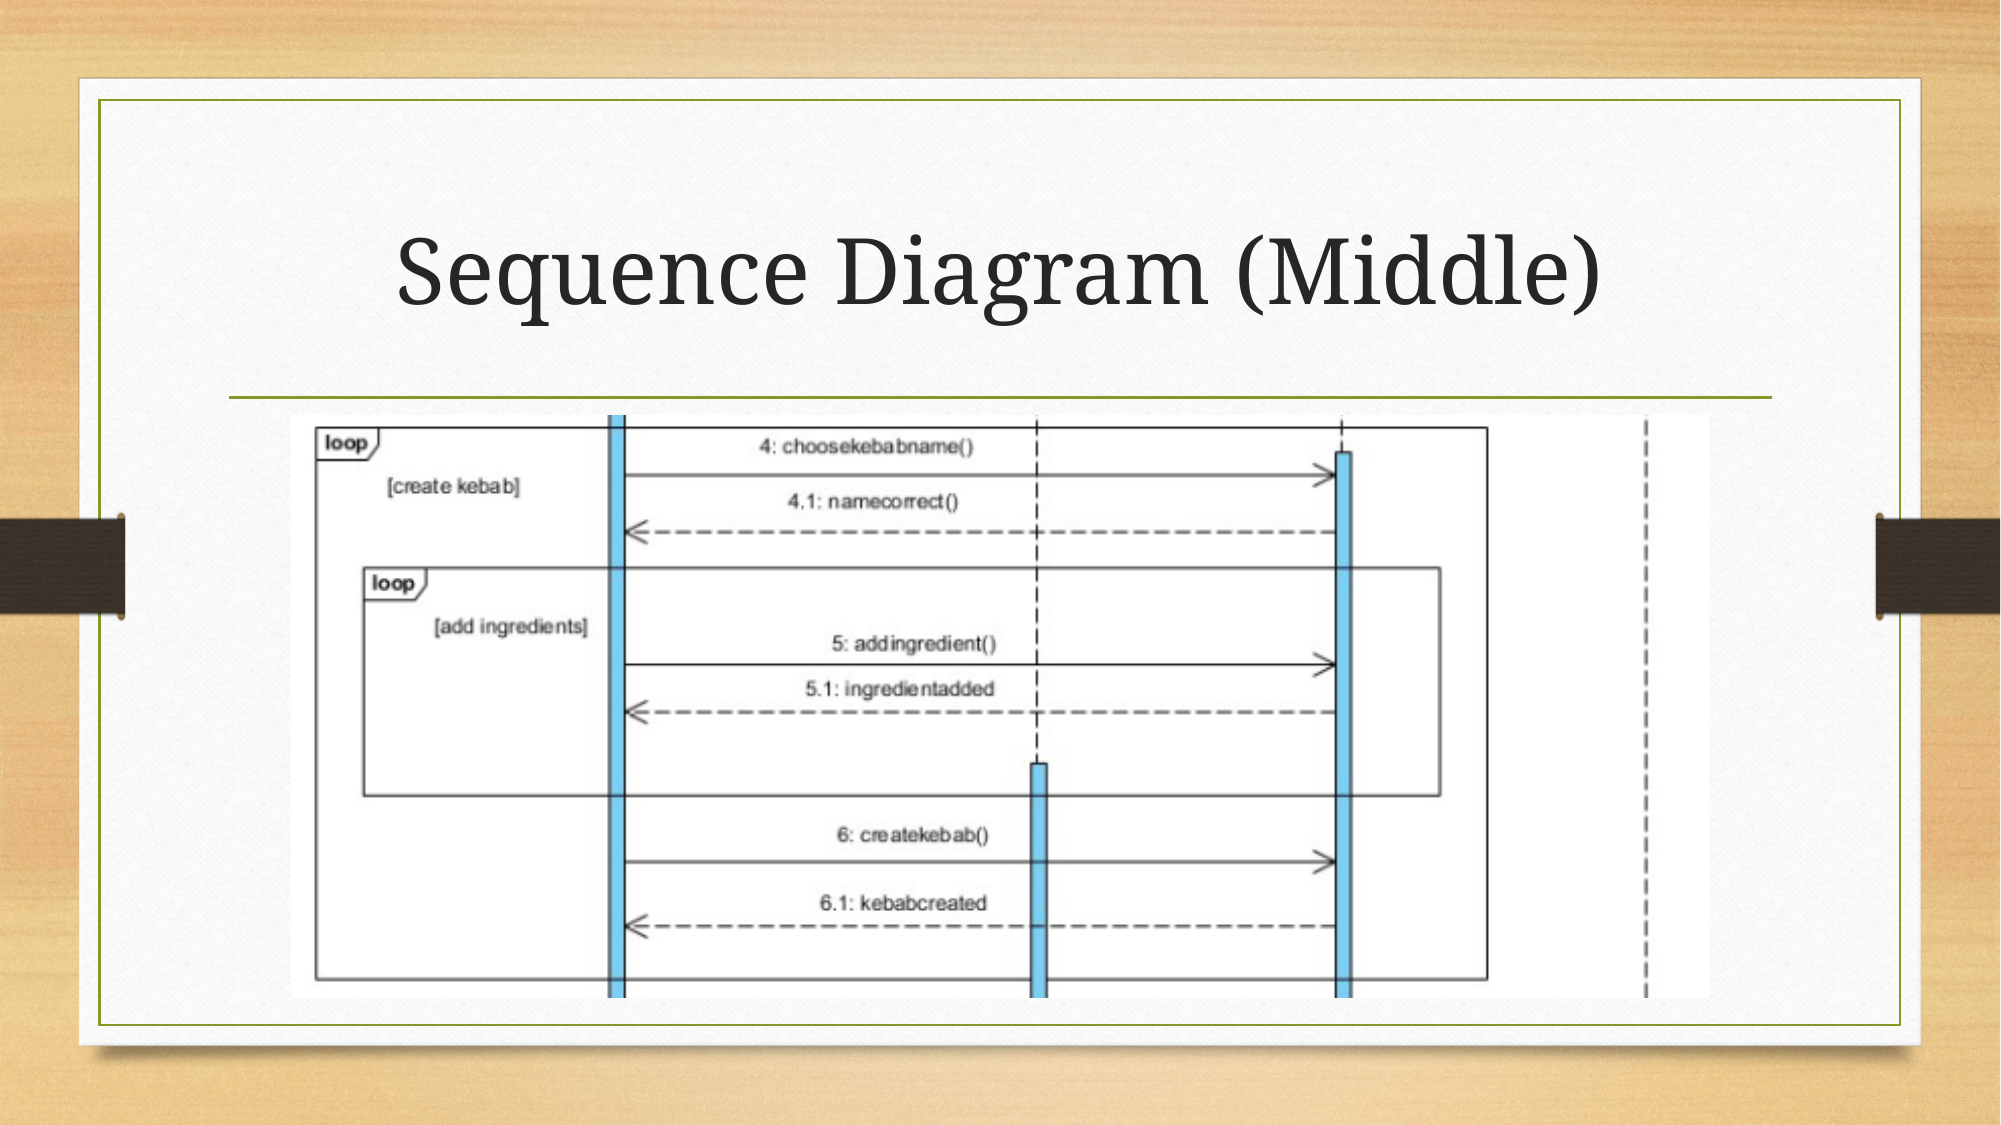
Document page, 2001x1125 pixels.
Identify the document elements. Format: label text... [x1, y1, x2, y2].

title Sequence Diagram (Middle) [212, 161, 1788, 376]
picture [291, 415, 1709, 998]
